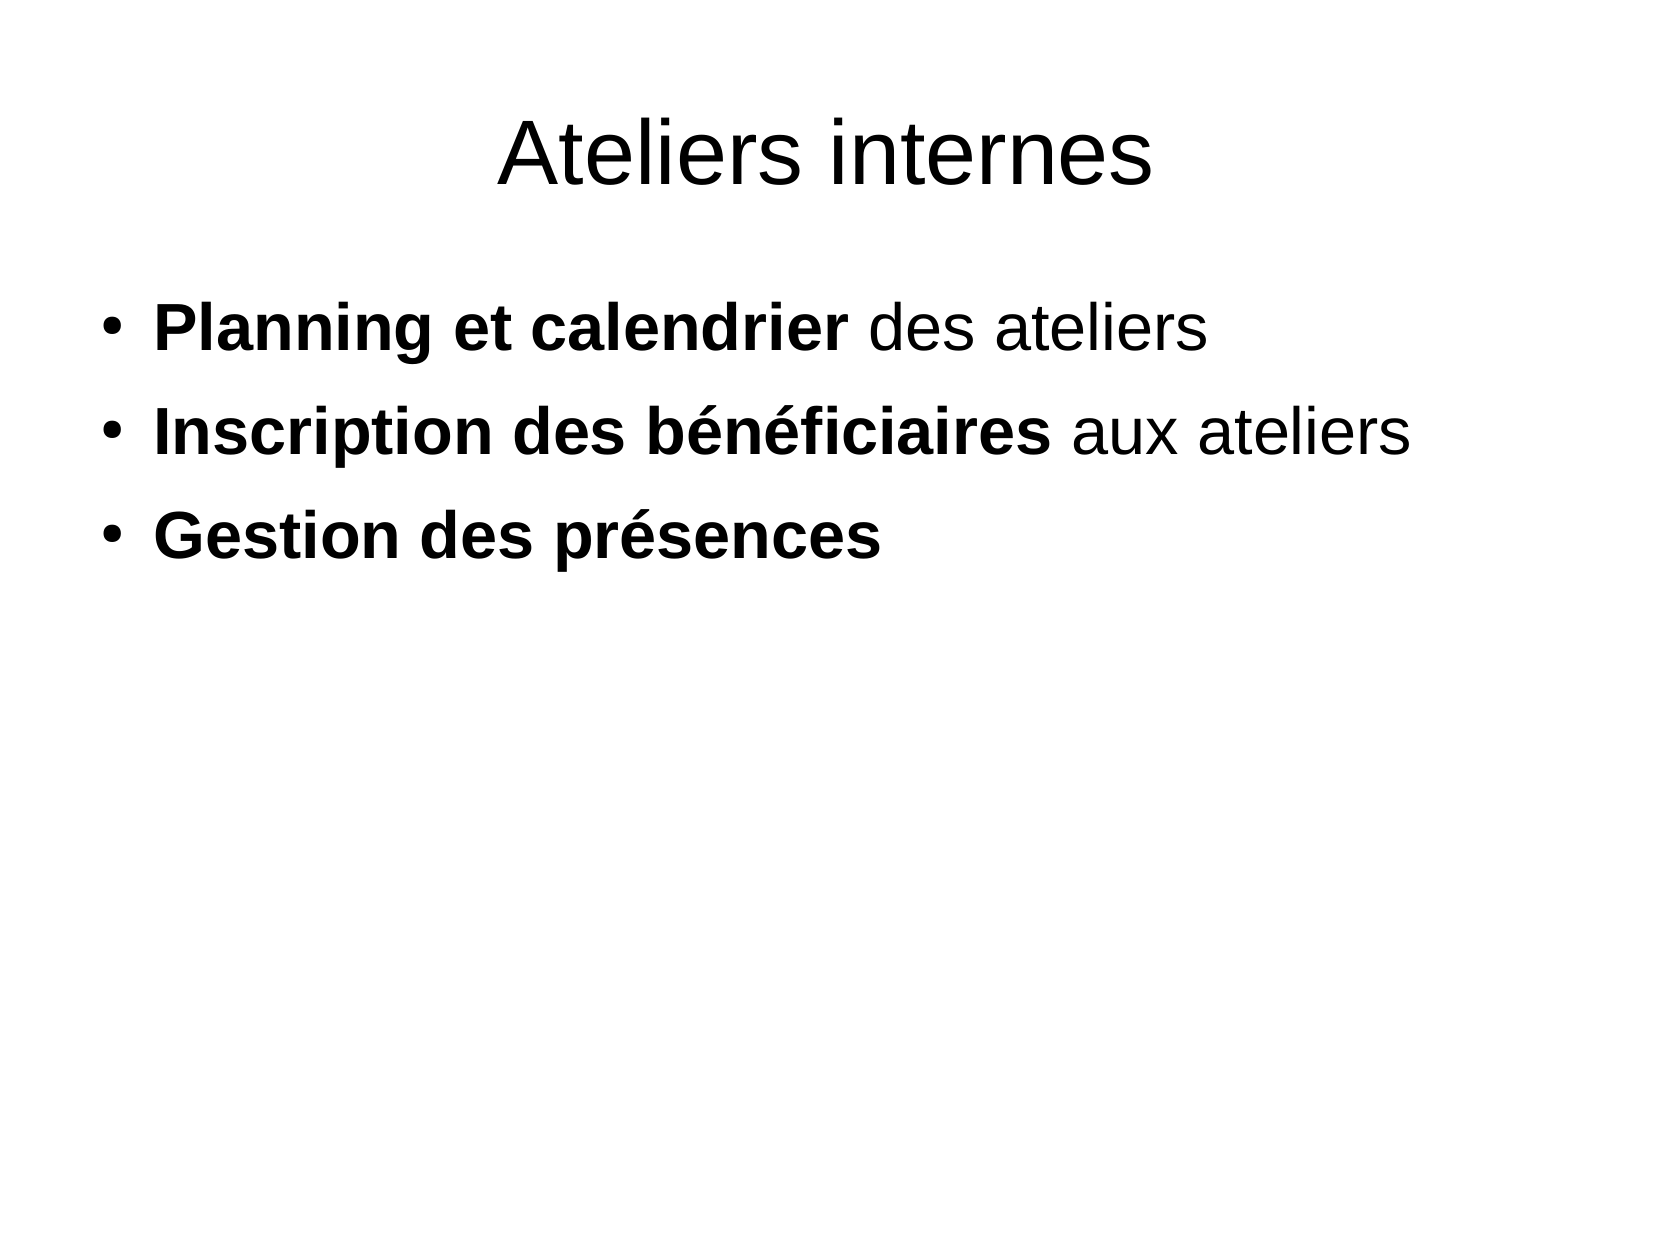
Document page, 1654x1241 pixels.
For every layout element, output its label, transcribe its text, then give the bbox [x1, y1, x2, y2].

title Ateliers internes [82, 49, 1571, 257]
list Planning et calendrier des ateliers Inscription des bénéficiaires aux ateliers Gestion des présences [82, 290, 1571, 1182]
